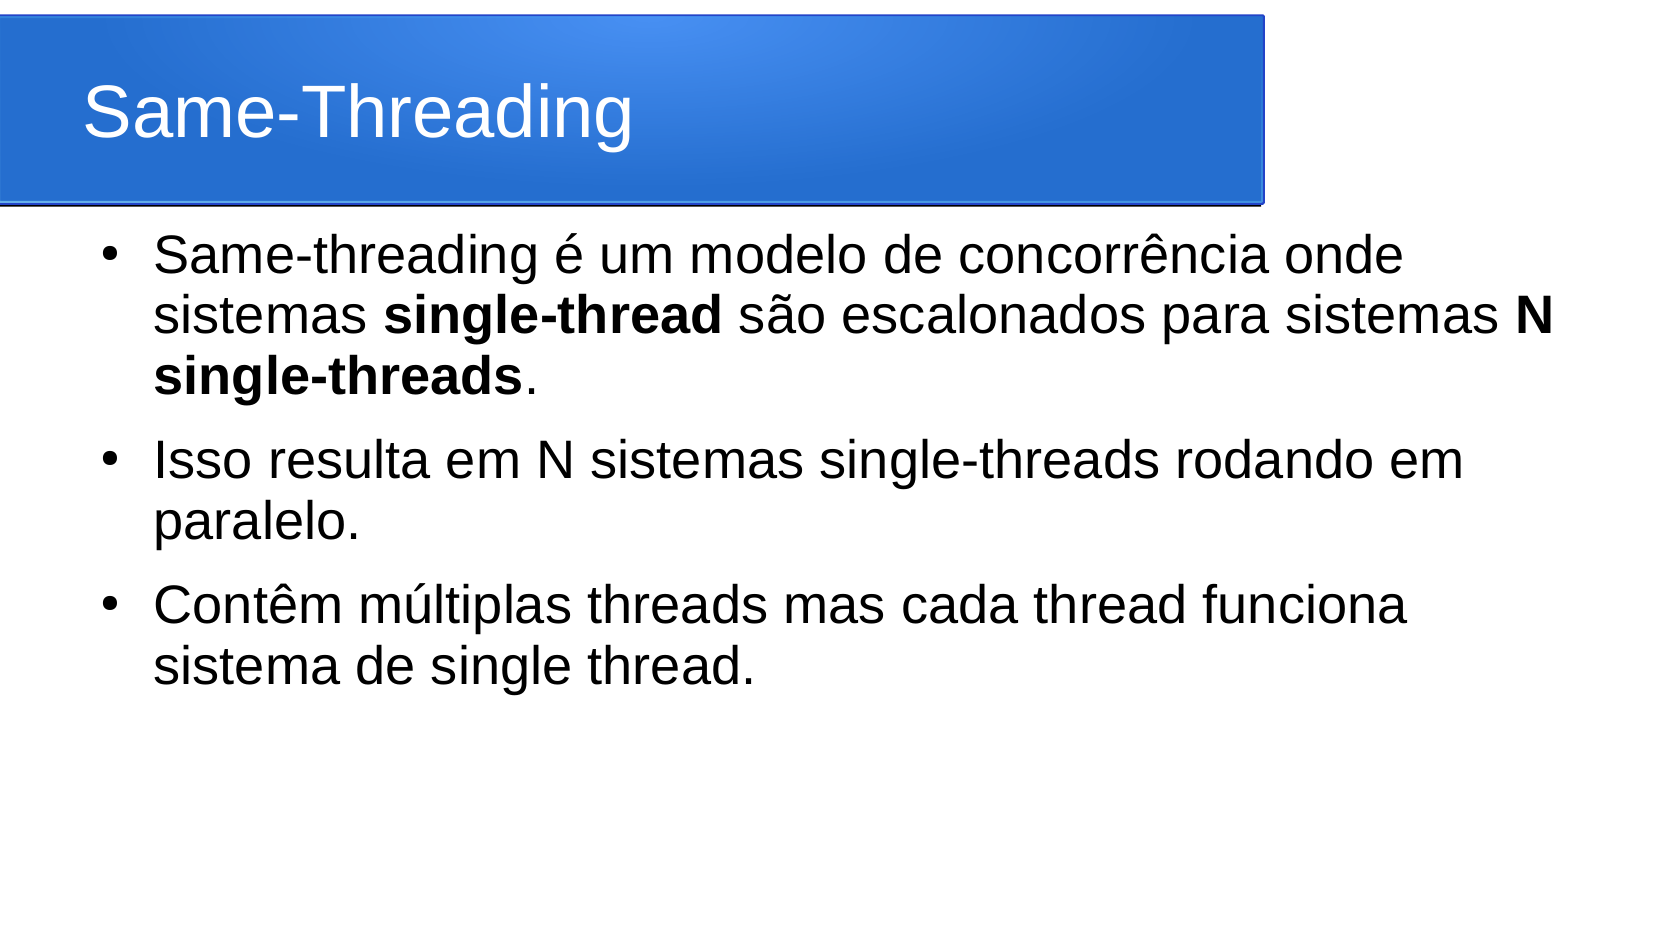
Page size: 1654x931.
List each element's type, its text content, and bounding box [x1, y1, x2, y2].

list Same-threading é um modelo de concorrência onde sistemas single-thread são escalonados para sistemas N single-threads. Isso resulta em N sistemas single-threads rodando em paralelo. Contêm múltiplas threads mas cada thread funciona sistema de single thread. [82, 224, 1571, 764]
title Same-Threading [82, 35, 1235, 189]
